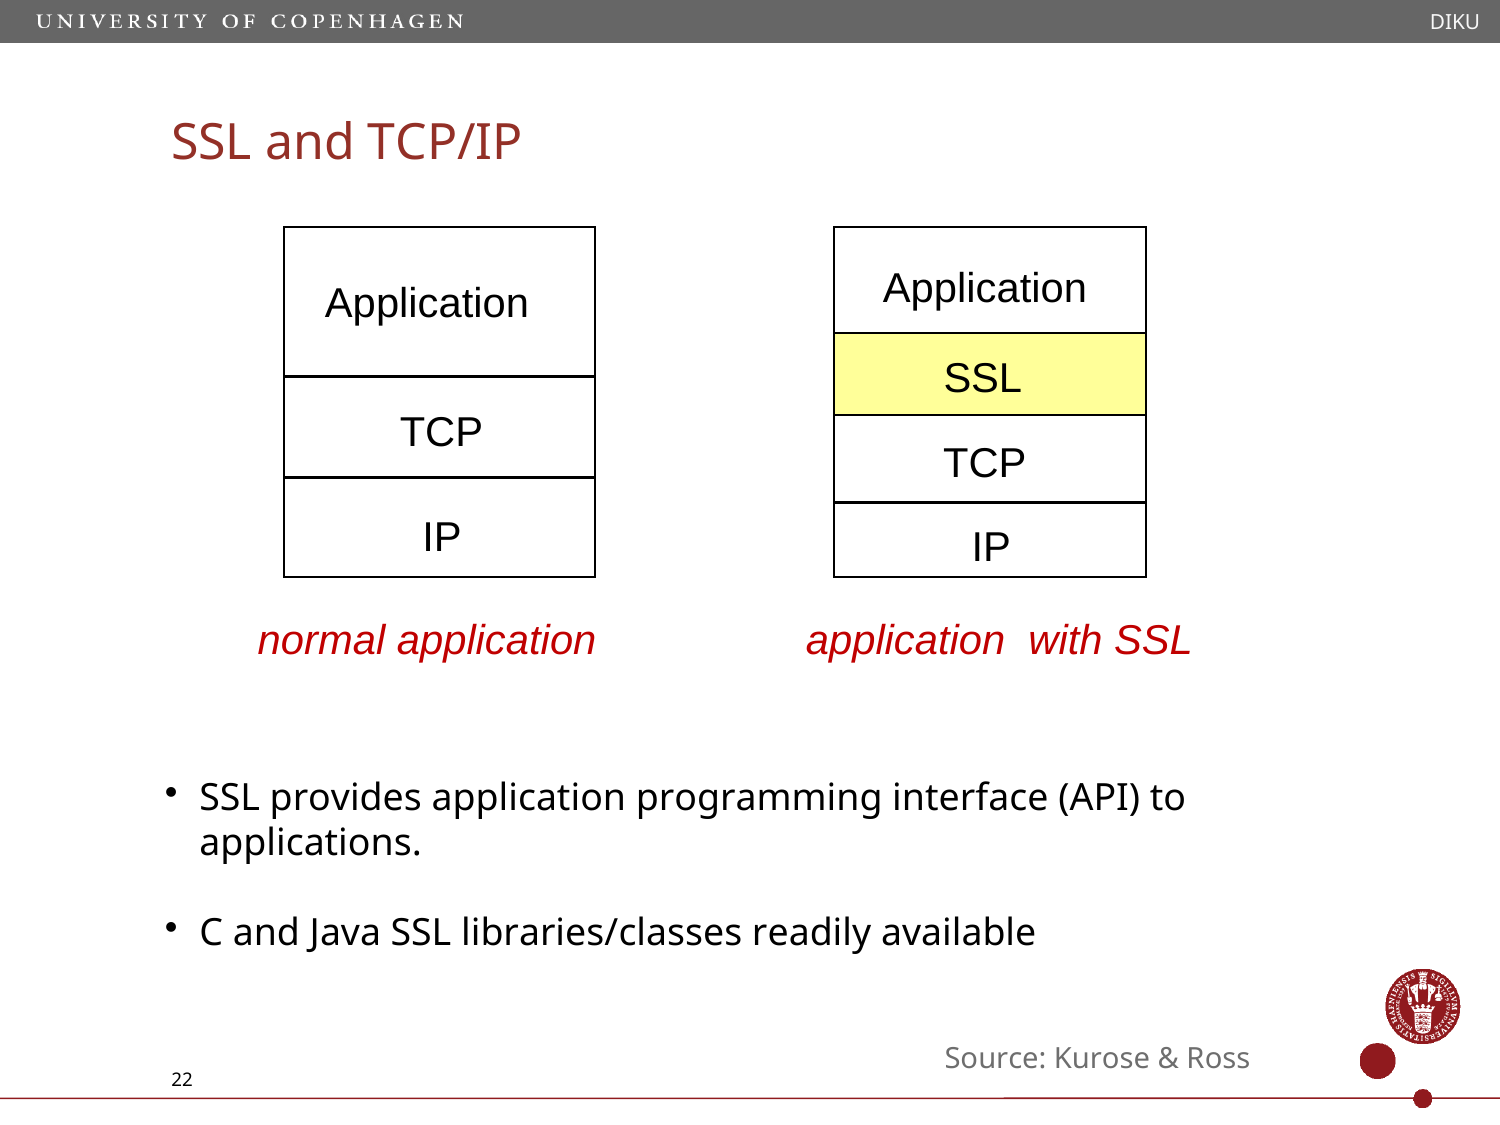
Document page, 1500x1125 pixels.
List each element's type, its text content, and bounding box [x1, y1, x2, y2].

text_box Application [310, 268, 545, 334]
text_box [833, 333, 1146, 415]
text_box DIKU [469, 0, 1495, 43]
text_box TCP [384, 397, 499, 463]
text_box SSL [928, 342, 1038, 408]
text_box Source: Kurose & Ross [929, 1031, 1353, 1083]
text_box <number> [171, 1067, 522, 1092]
text_box IP [956, 512, 1026, 578]
text_box SSL provides application programming interface (API) to applications. C and Java SSL libraries/classes readily available [149, 765, 1380, 960]
text_box TCP [928, 428, 1042, 493]
text_box application with SSL [791, 605, 1222, 671]
text_box Application [868, 253, 1102, 319]
picture [0, 910, 1500, 1122]
text_box IP [407, 502, 477, 568]
text_box normal application [242, 605, 612, 671]
text_box SSL and TCP/IP [171, 75, 1329, 171]
